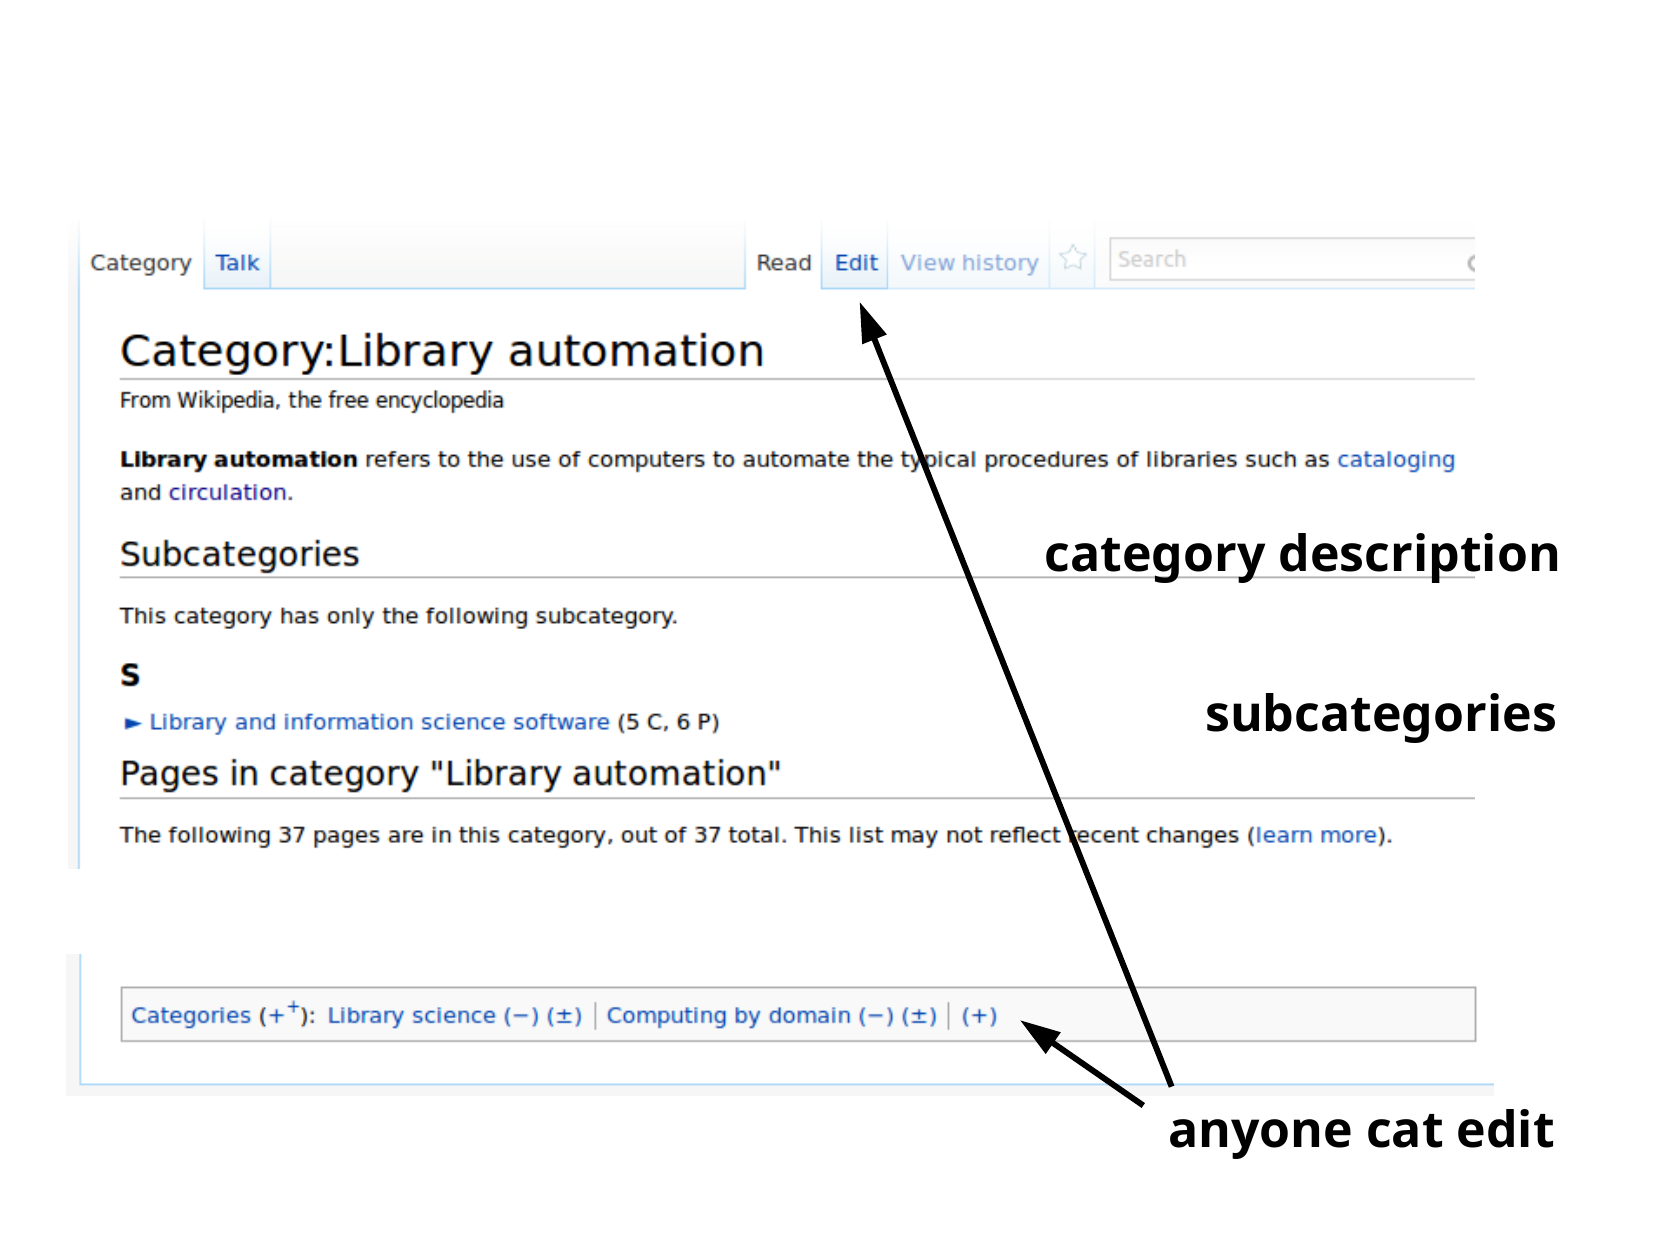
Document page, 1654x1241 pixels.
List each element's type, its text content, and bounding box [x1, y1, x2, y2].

text_box anyone cat edit [1153, 1086, 1616, 1163]
picture [898, 388, 1475, 869]
picture [66, 954, 1167, 1096]
text_box category description [1029, 510, 1636, 586]
picture [1123, 954, 1494, 1086]
text_box [888, 28, 1635, 388]
picture [68, 215, 1081, 869]
text_box subcategories [1190, 670, 1614, 747]
